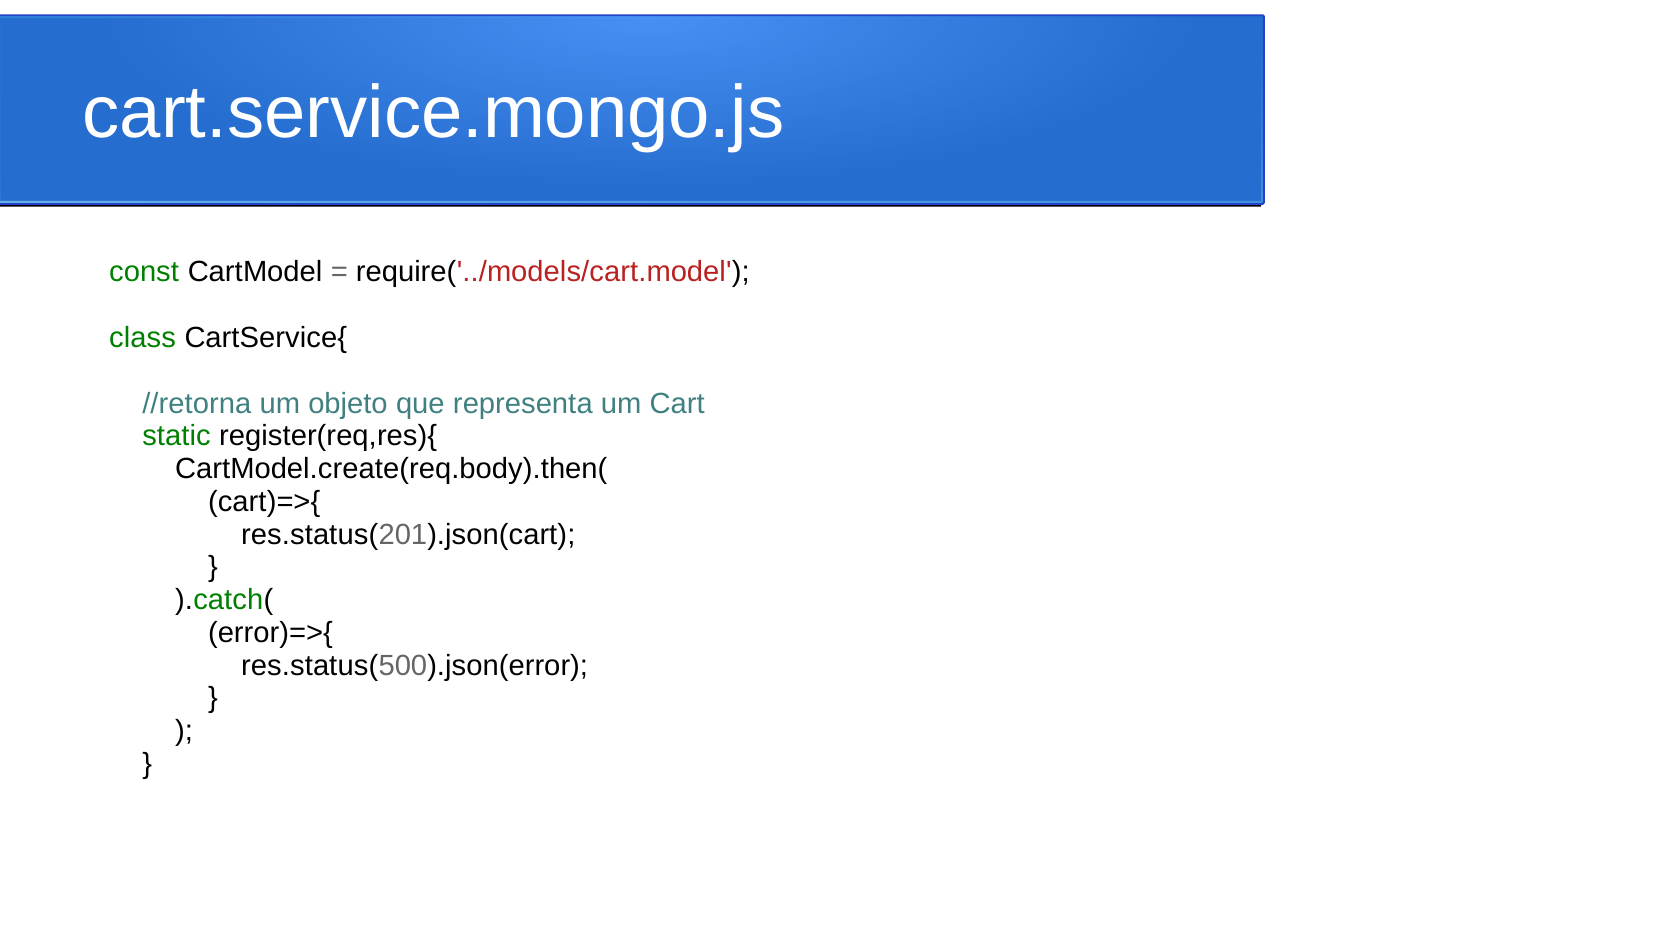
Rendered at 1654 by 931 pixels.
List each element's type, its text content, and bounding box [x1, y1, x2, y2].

text_box const CartModel = require('../models/cart.model'); class CartService{ //retorna um objeto que representa um Cart static register(req,res){ CartModel.create(req.body).then( (cart)=>{ res.status(201).json(cart); } ).catch( (error)=>{ res.status(500).json(error); } ); } [94, 248, 1524, 788]
title cart.service.mongo.js [82, 35, 1235, 189]
